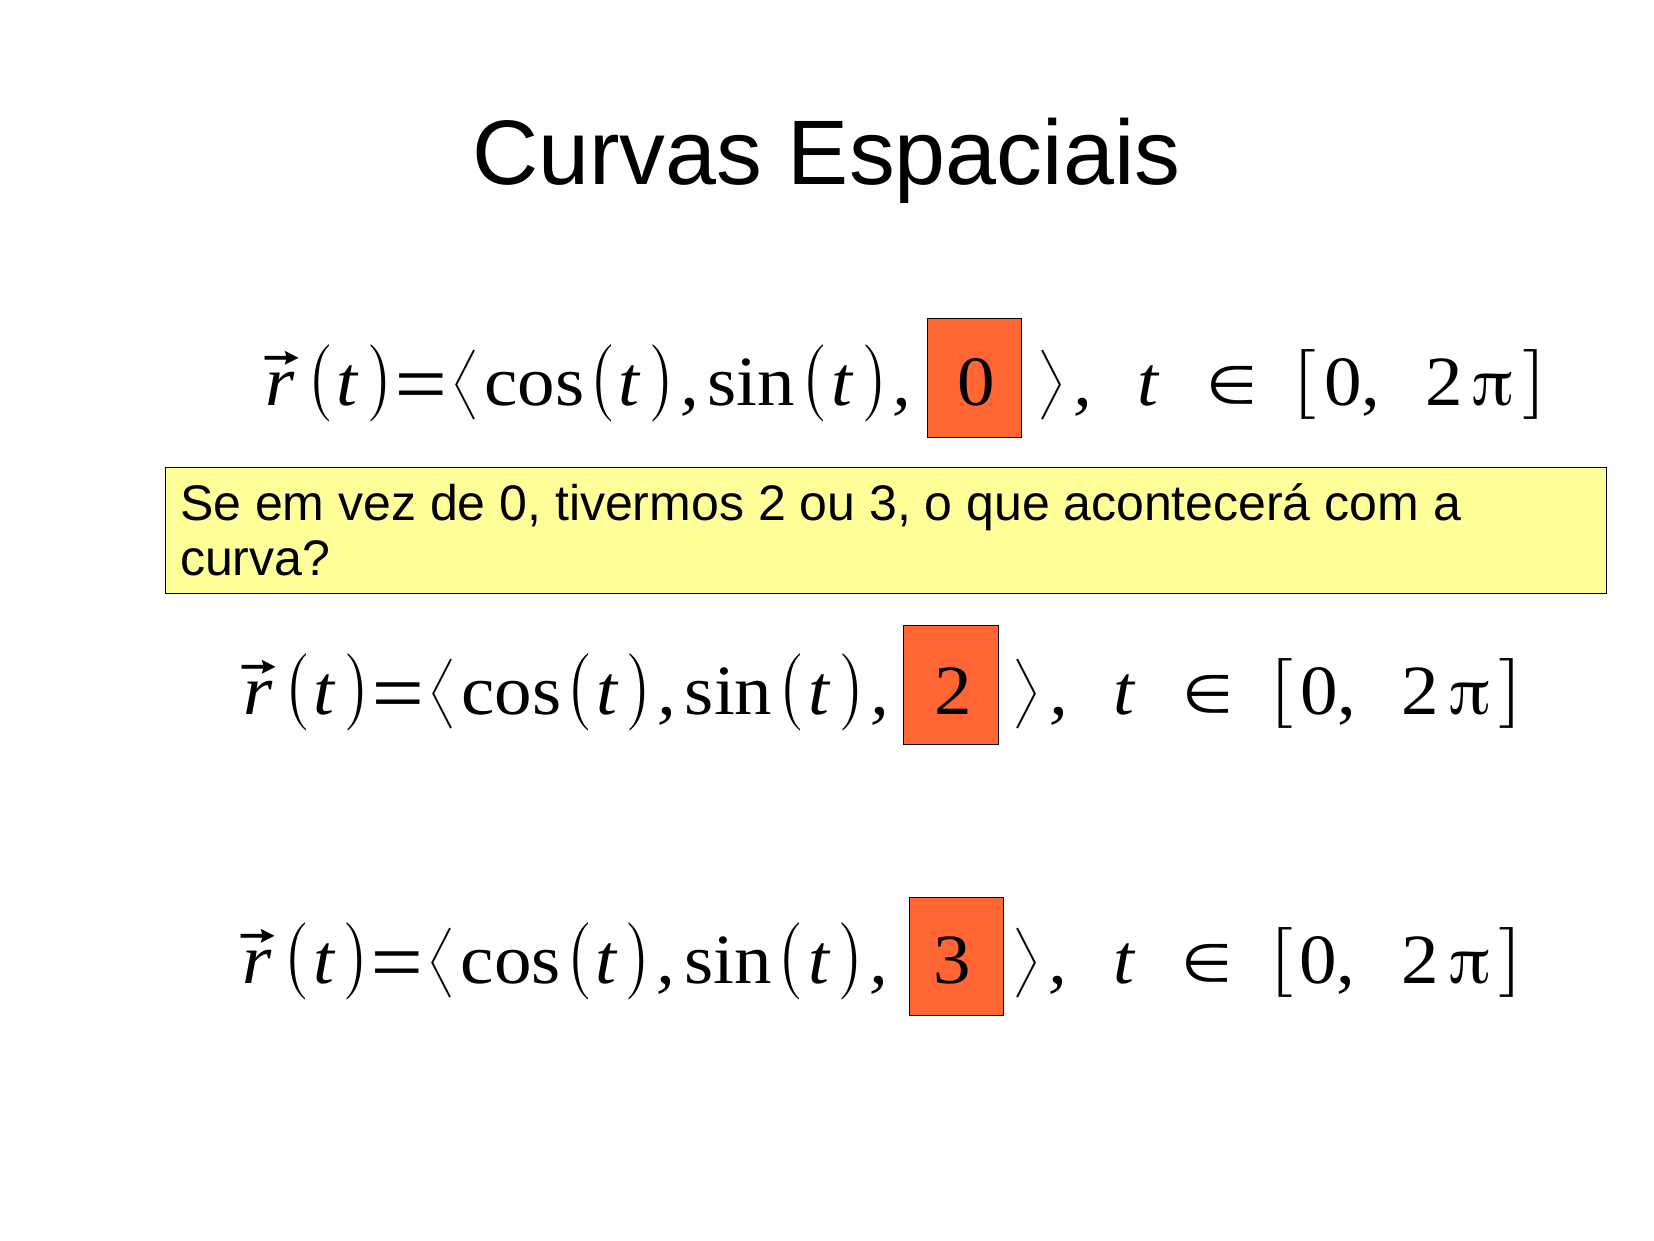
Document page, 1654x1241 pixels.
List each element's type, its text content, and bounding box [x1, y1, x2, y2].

chart [231, 919, 1525, 1004]
text_box [927, 318, 1022, 340]
text_box [927, 426, 1022, 438]
text_box [909, 897, 1004, 919]
text_box Se em vez de 0, tivermos 2 ou 3, o que acontecerá com a curva? [165, 467, 1607, 594]
text_box [909, 1004, 1004, 1016]
chart [232, 649, 1525, 735]
text_box [903, 735, 999, 745]
title Curvas Espaciais [82, 49, 1571, 257]
chart [255, 340, 1549, 426]
text_box [903, 625, 999, 649]
